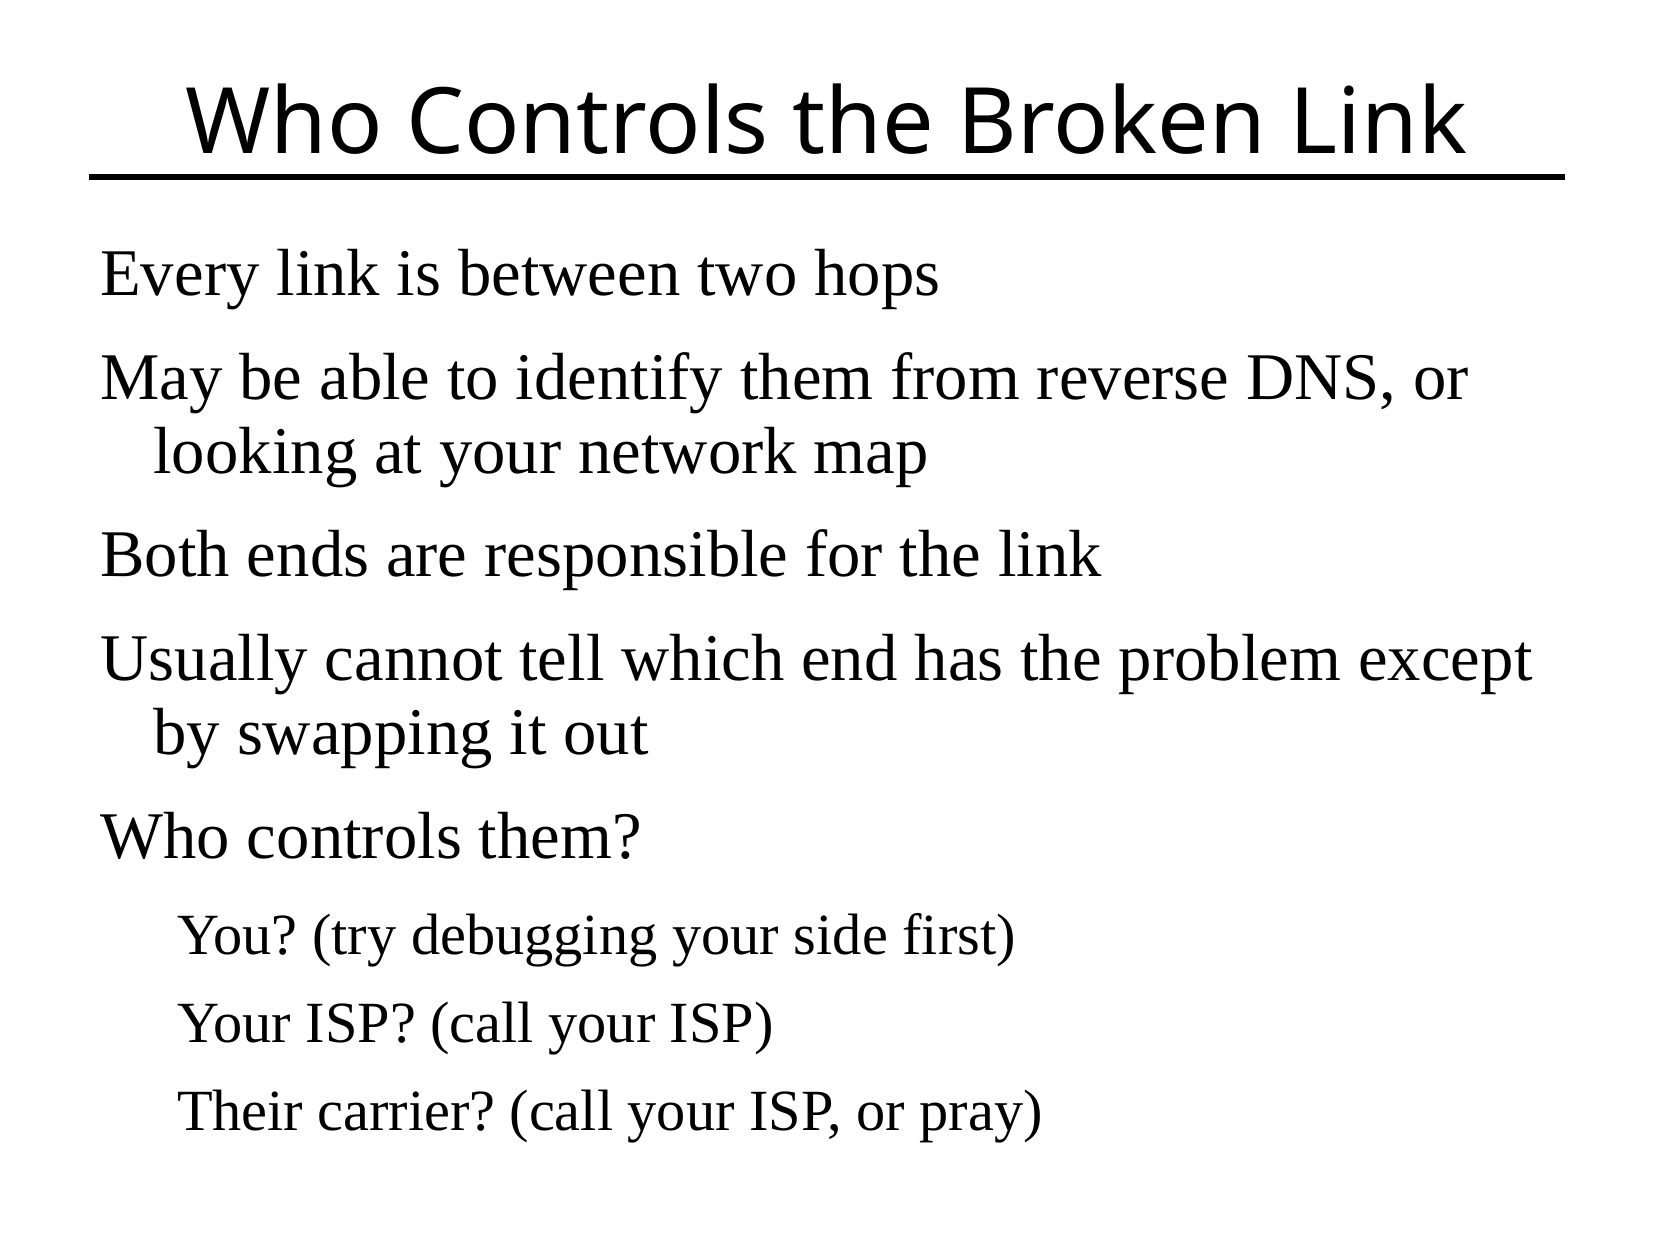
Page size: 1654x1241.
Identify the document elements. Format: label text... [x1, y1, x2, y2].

title Who Controls the Broken Link [82, 36, 1571, 200]
list Every link is between two hops May be able to identify them from reverse DNS, or looking at your network map Both ends are responsible for the link Usually cannot tell which end has the problem except by swapping it out Who controls them? You? (try debugging your side first) Your ISP? (call your ISP) Their carrier? (call your ISP, or pray) [82, 236, 1571, 1144]
